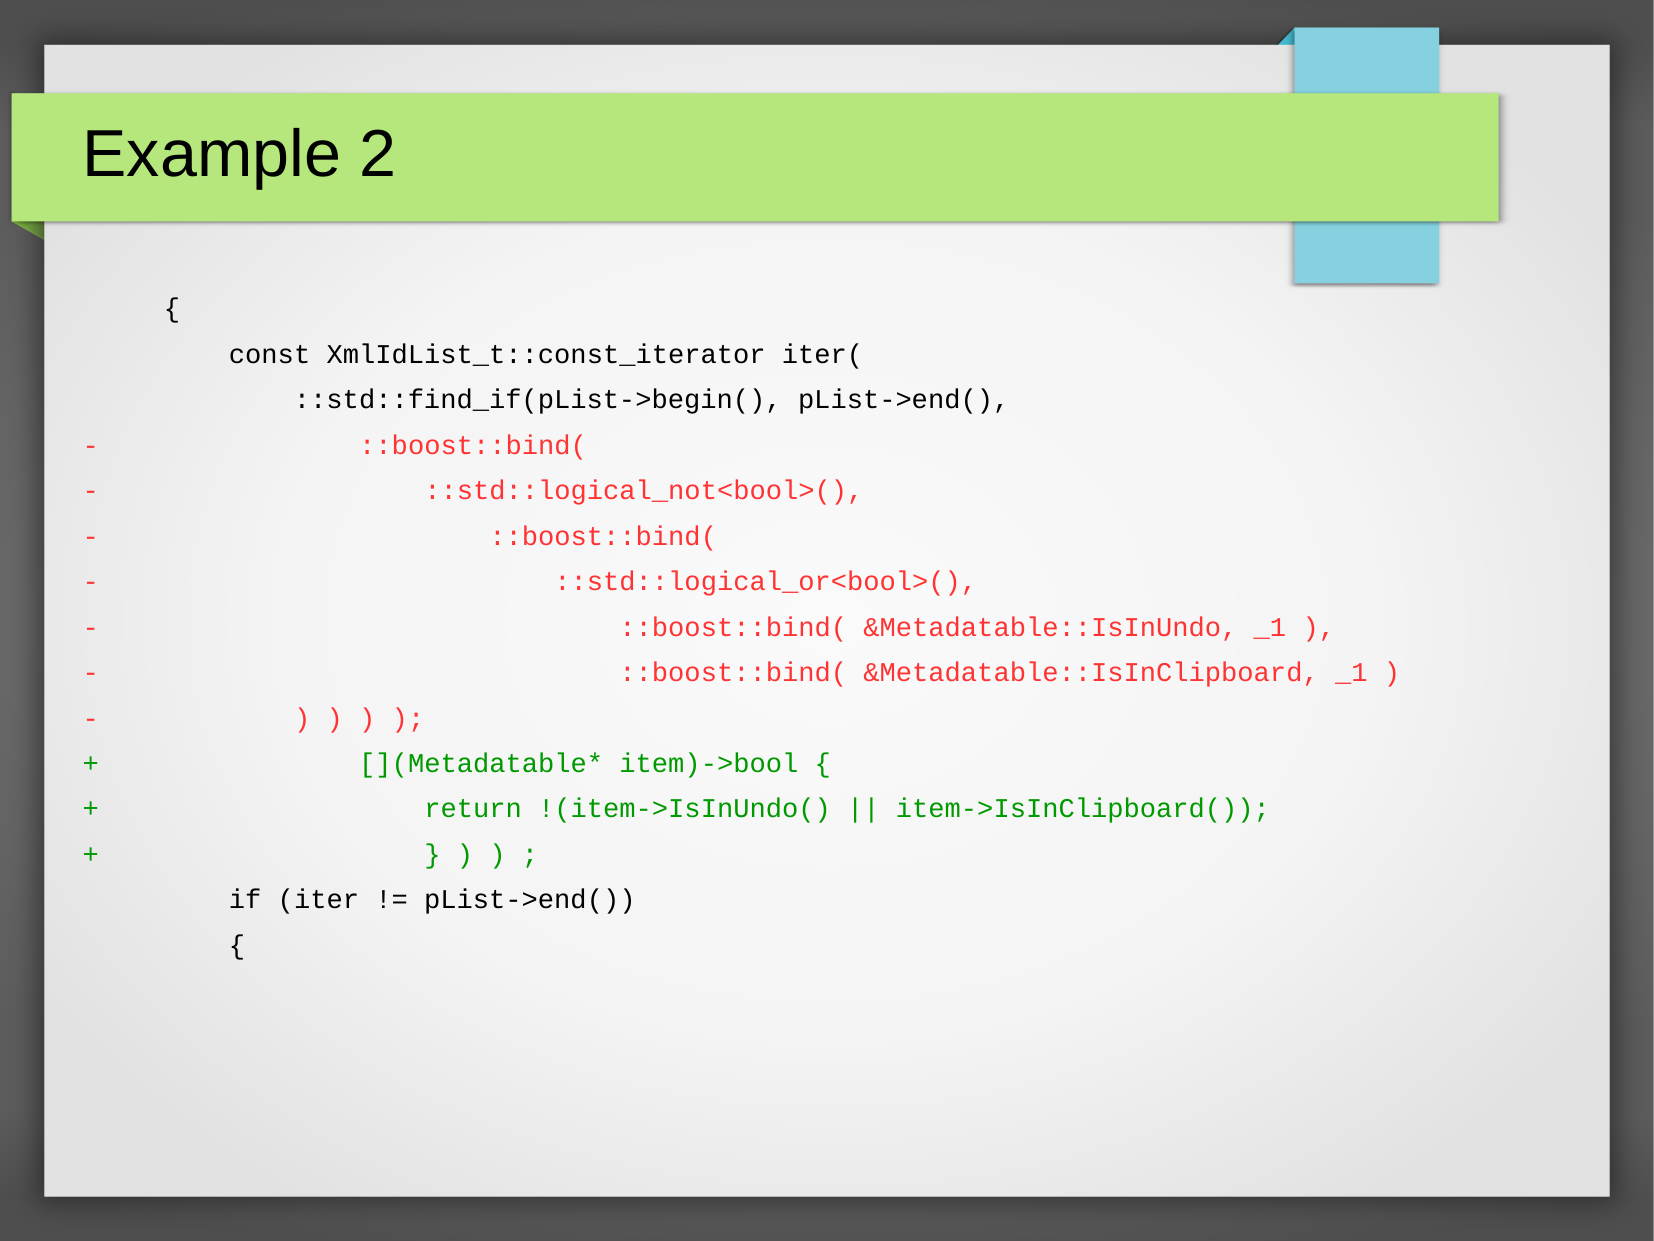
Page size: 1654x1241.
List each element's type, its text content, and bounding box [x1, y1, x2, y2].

picture [0, 0, 1654, 1241]
title Example 2 [82, 94, 1264, 213]
list { const XmlIdList_t::const_iterator iter( ::std::find_if(pList->begin(), pList->end(), - ::boost::bind( - ::std::logical_not<bool>(), - ::boost::bind( - ::std::logical_or<bool>(), - ::boost::bind( &Metadatable::IsInUndo, _1 ), - ::boost::bind( &Metadatable::IsInClipboard, _1 ) - ) ) ) ); + [](Metadatable* item)->bool { + return !(item->IsInUndo() || item->IsInClipboard()); + } ) ) ; if (iter != pList->end()) { [82, 295, 1571, 1015]
